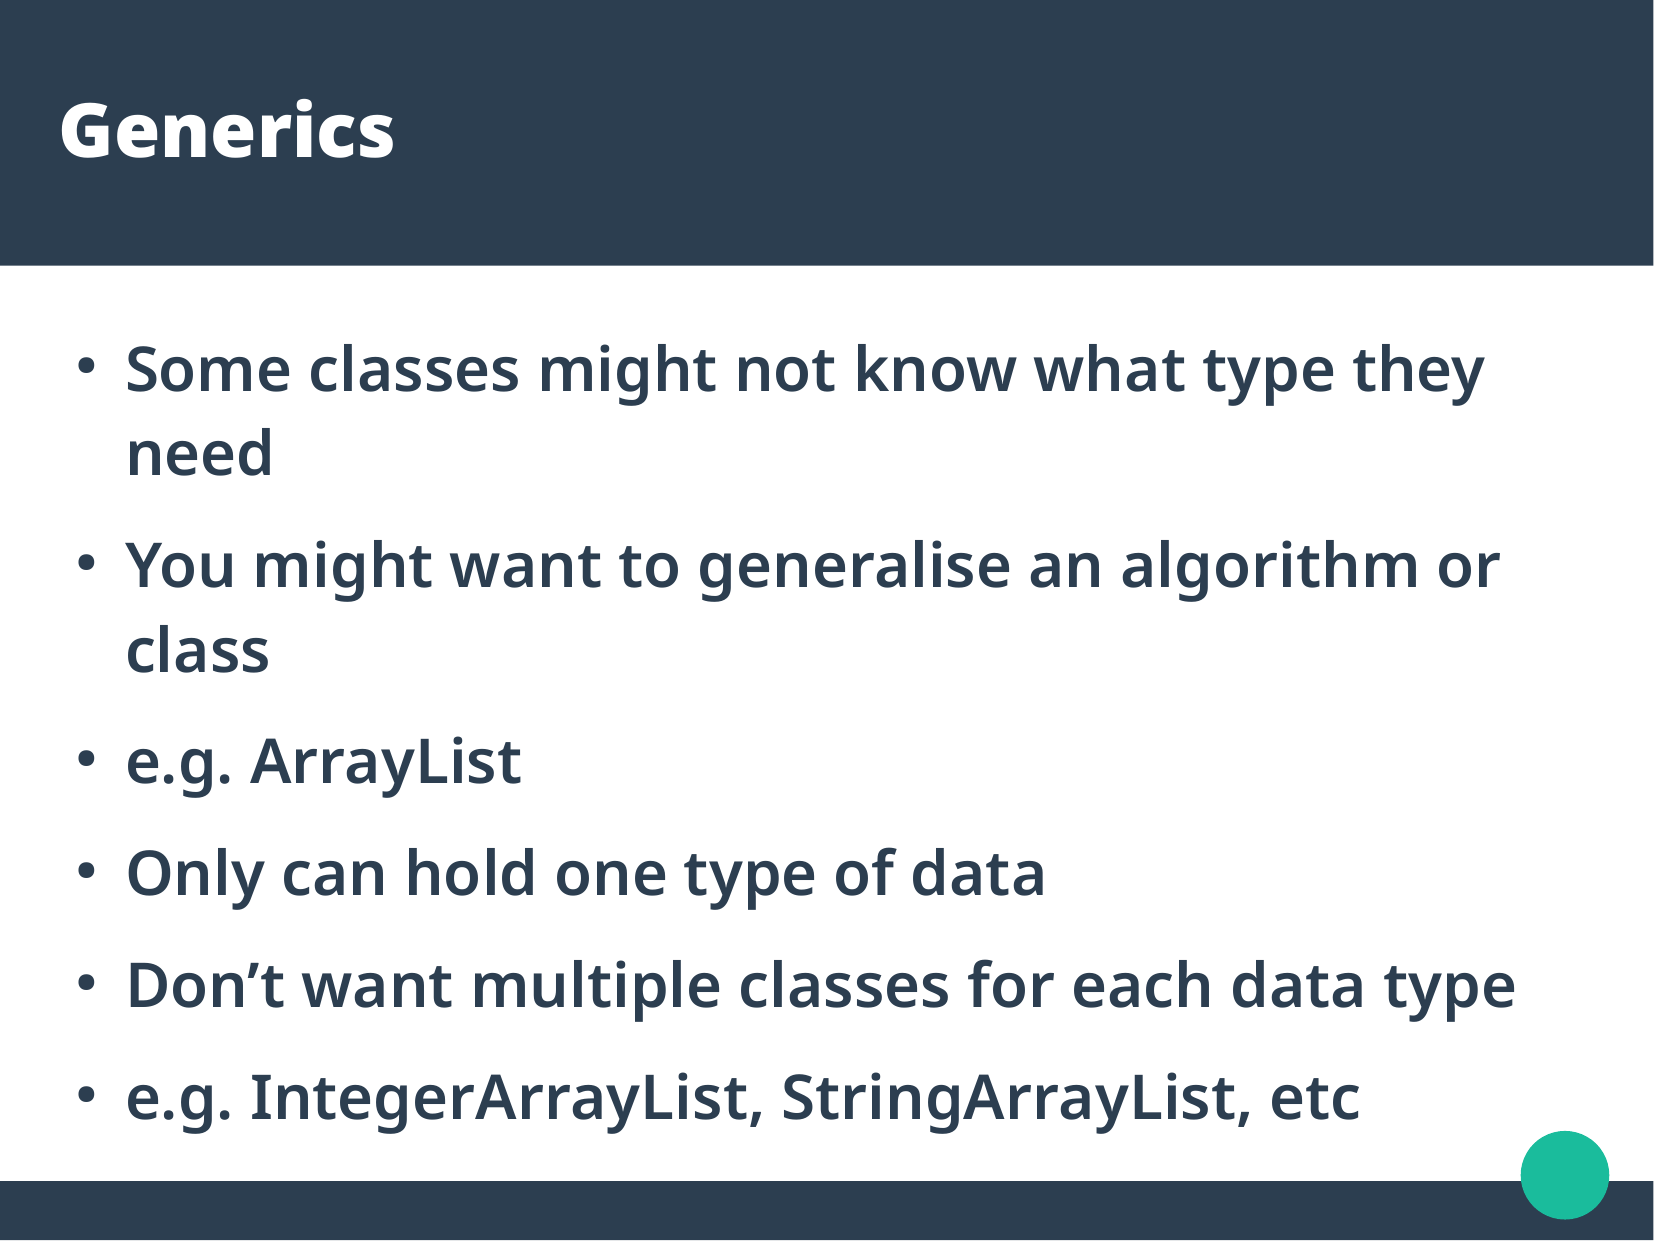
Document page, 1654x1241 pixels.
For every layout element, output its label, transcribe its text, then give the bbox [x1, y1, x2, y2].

title Generics [59, 49, 1595, 207]
list Some classes might not know what type they need You might want to generalise an algorithm or class e.g. ArrayList Only can hold one type of data Don’t want multiple classes for each data type e.g. IntegerArrayList, StringArrayList, etc [59, 324, 1595, 1152]
